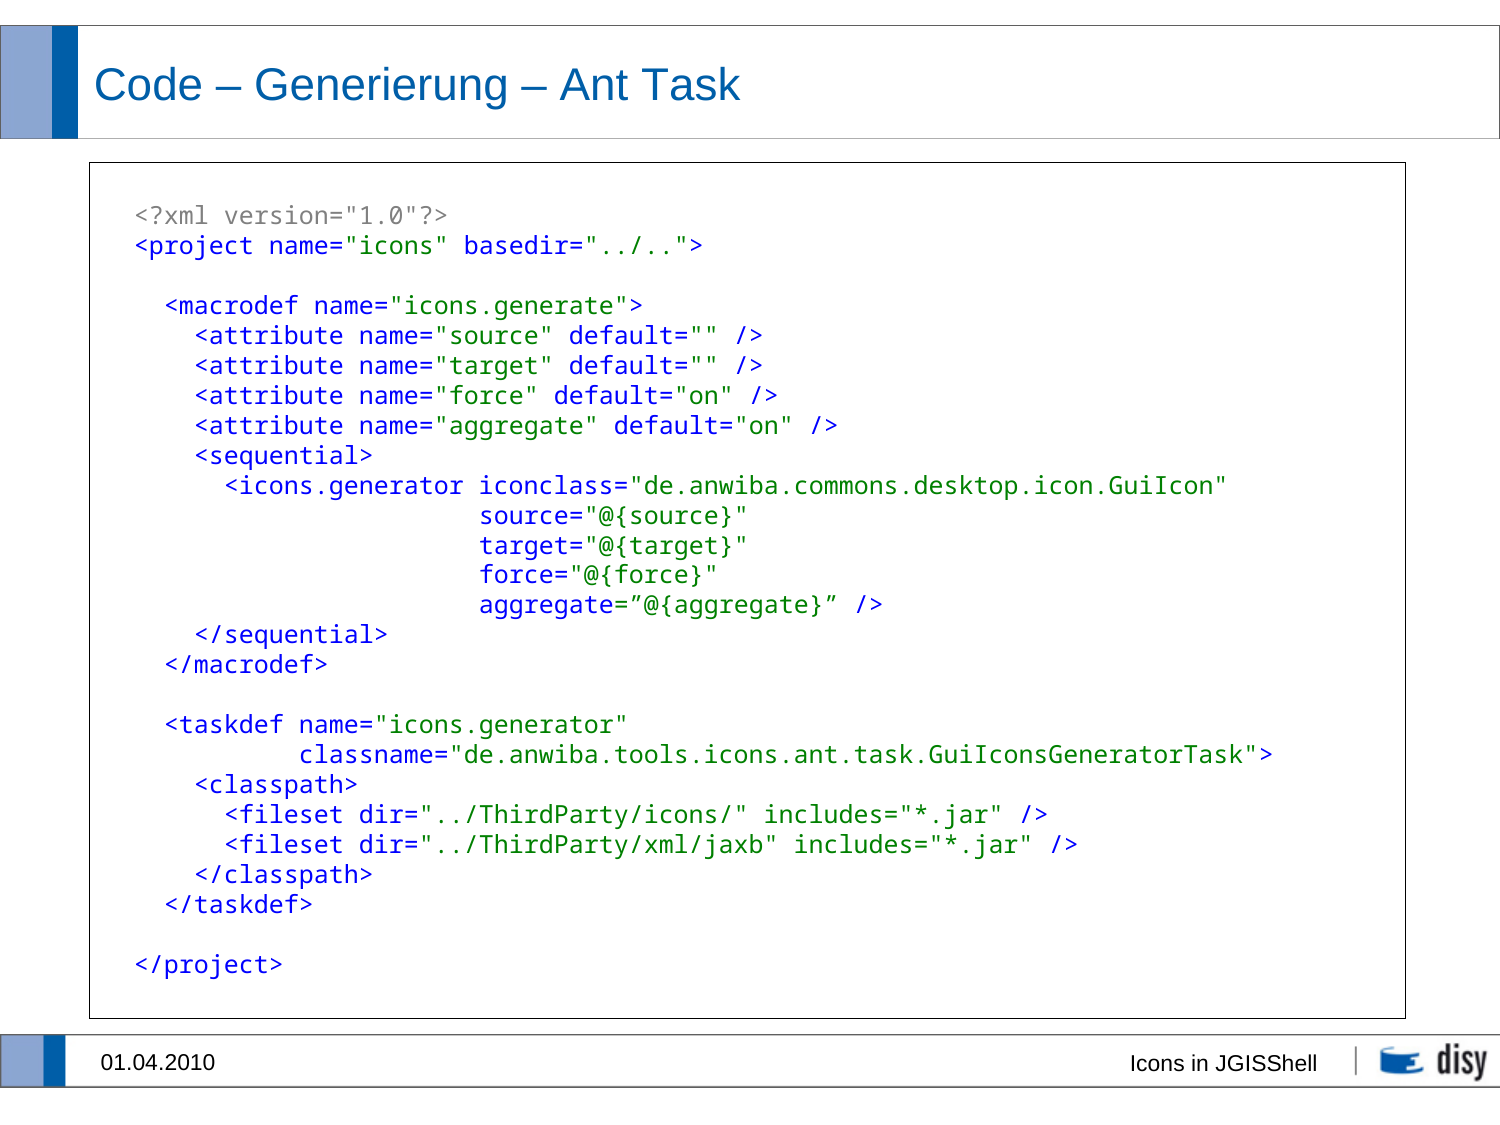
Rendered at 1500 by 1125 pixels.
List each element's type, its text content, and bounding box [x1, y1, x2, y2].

picture [0, 25, 1500, 139]
title Code – Generierung – Ant Task [79, 40, 1459, 125]
text_box <?xml version="1.0"?> <project name="icons" basedir="../.."> <macrodef name="icons.generate"> <attribute name="source" default="" /> <attribute name="target" default="" /> <attribute name="force" default="on" /> <attribute name="aggregate" default="on" /> <sequential> <icons.generator iconclass="de.anwiba.commons.desktop.icon.GuiIcon" source="@{source}" target="@{target}" force="@{force}" aggregate=”@{aggregate}” /> </sequential> </macrodef> <taskdef name="icons.generator" classname="de.anwiba.tools.icons.ant.task.GuiIconsGeneratorTask"> <classpath> <fileset dir="../ThirdParty/icons/" includes="*.jar" /> <fileset dir="../ThirdParty/xml/jaxb" includes="*.jar" /> </classpath> </taskdef> </project> [89, 162, 1406, 1019]
picture [0, 1034, 1500, 1088]
